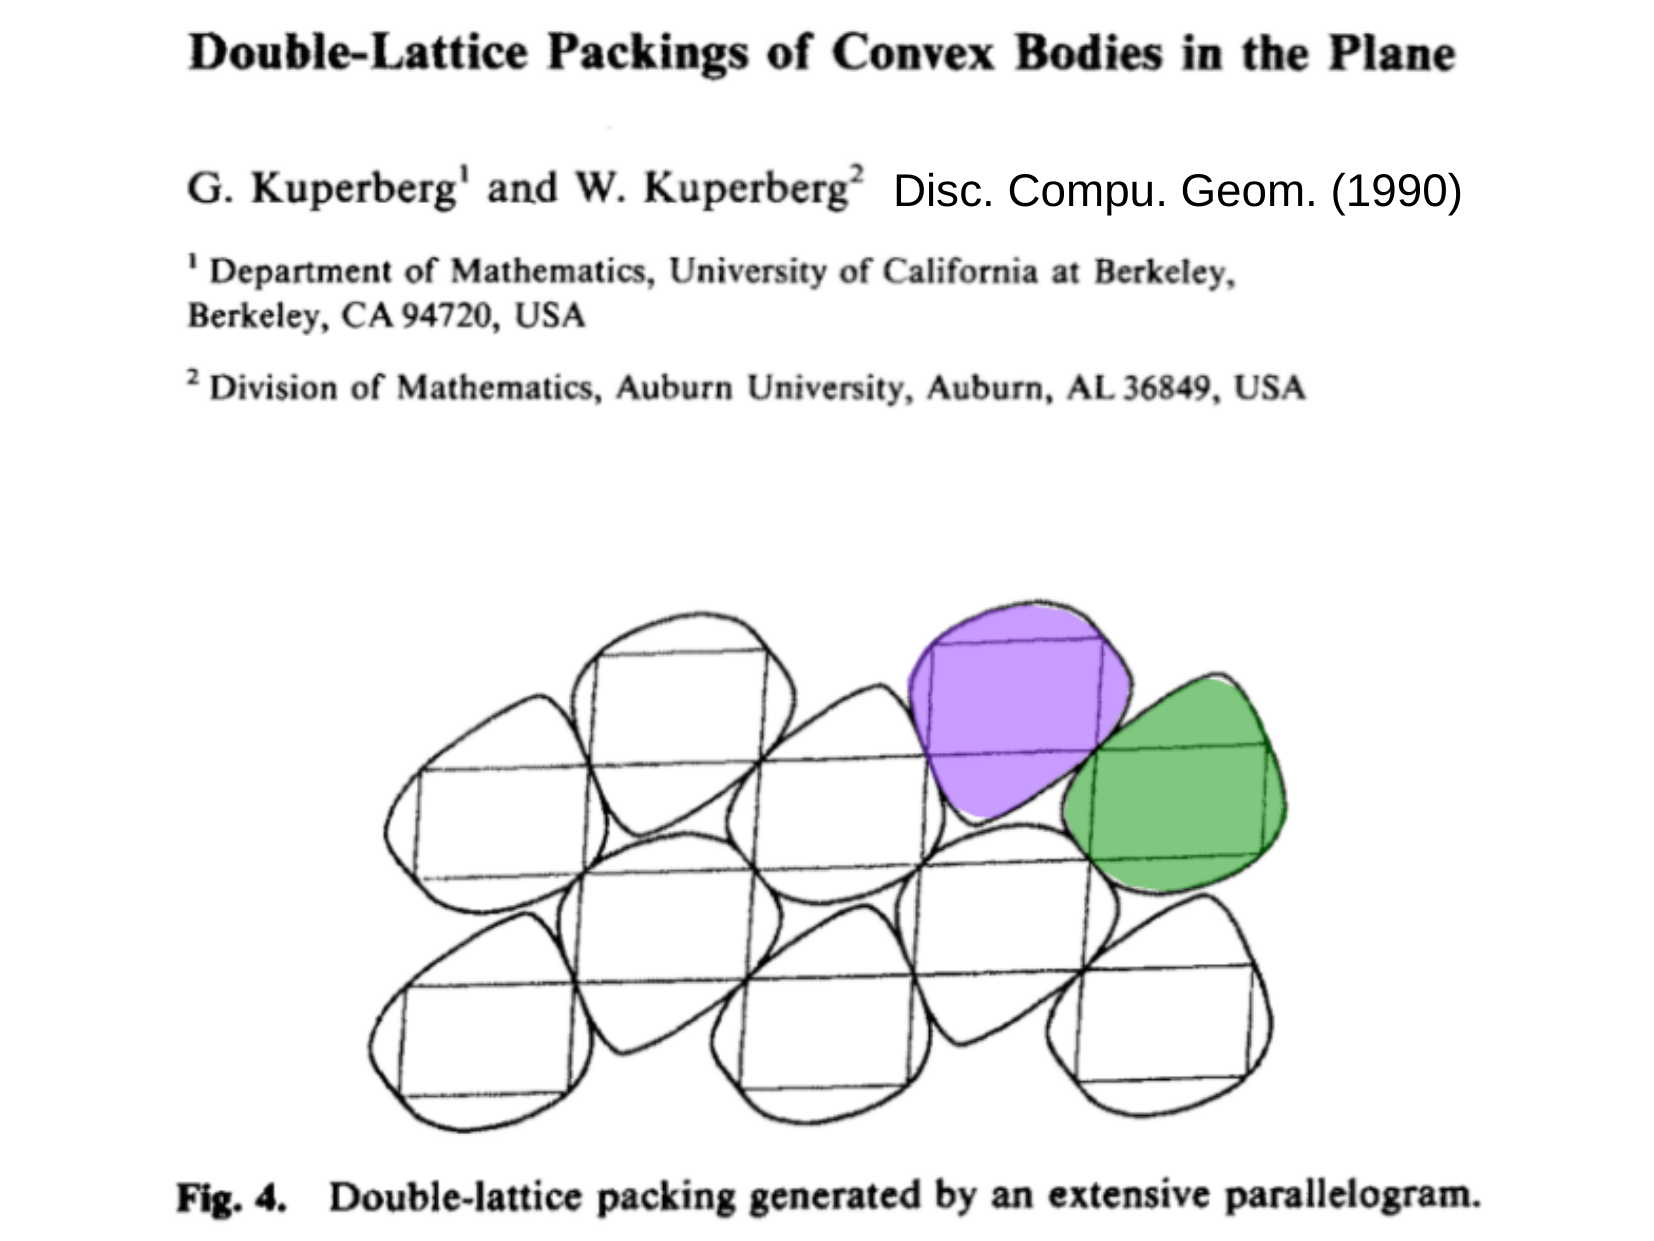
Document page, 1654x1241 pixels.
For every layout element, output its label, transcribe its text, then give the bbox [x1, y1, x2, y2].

text_box Disc. Compu. Geom. (1990) [878, 157, 1479, 225]
picture [150, 13, 1501, 1229]
